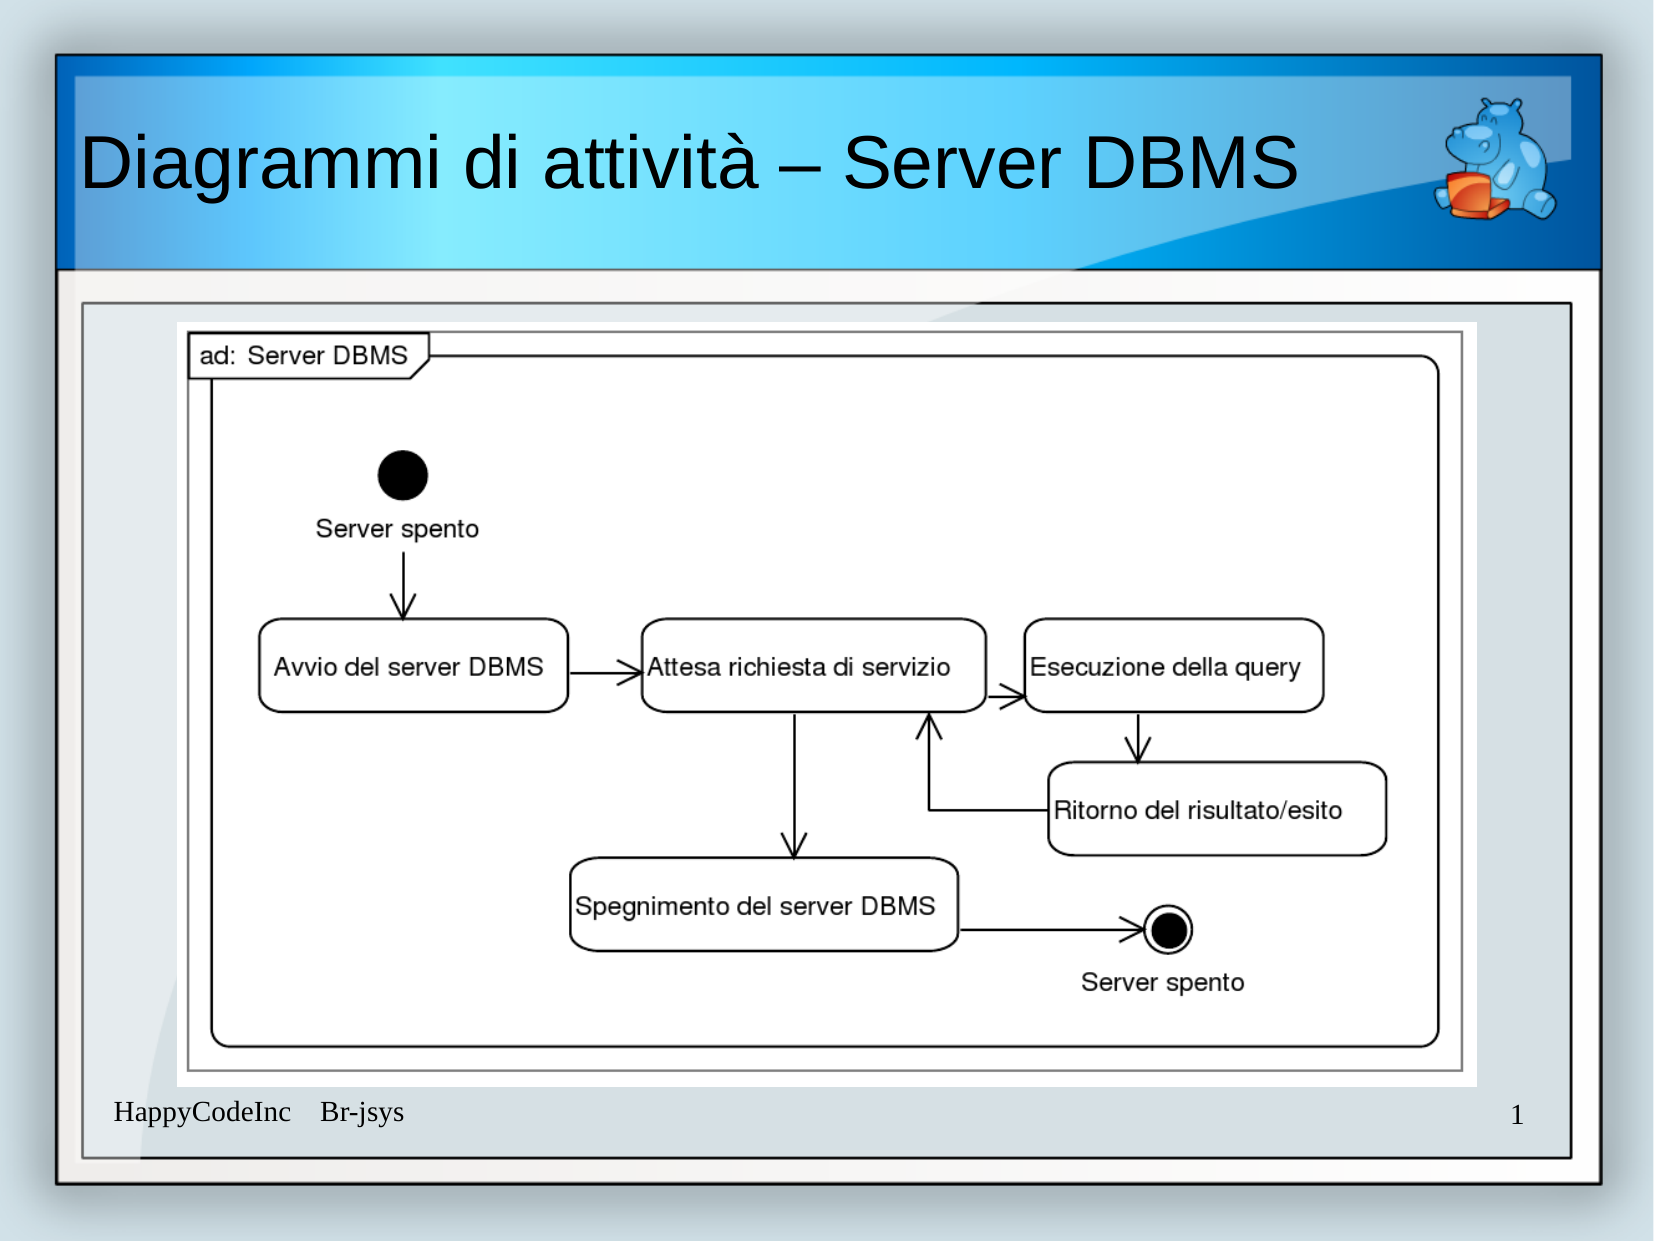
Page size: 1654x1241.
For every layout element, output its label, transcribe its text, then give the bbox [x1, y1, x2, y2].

title Diagrammi di attività – Server DBMS [59, 58, 1388, 266]
picture [0, 0, 1654, 1241]
